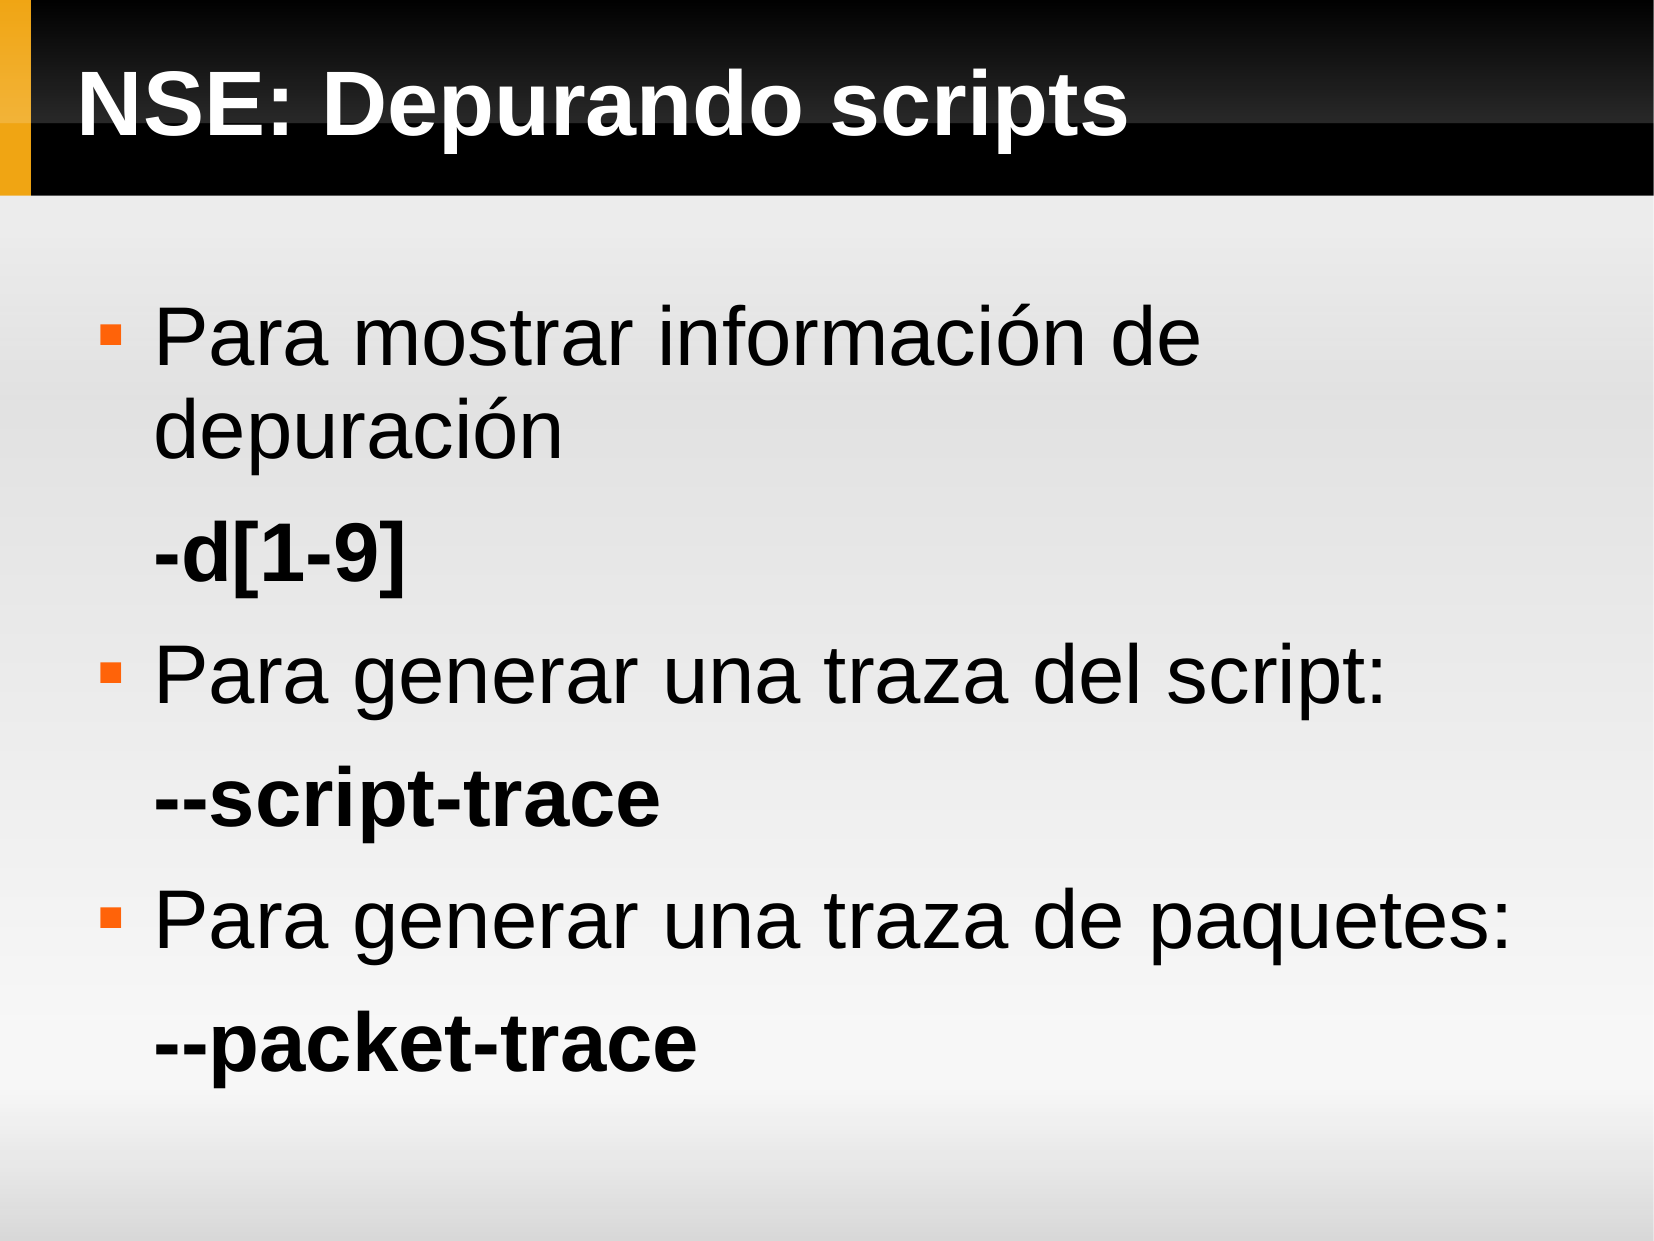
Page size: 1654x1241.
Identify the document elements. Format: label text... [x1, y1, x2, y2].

list Para mostrar información de depuración -d[1-9] Para generar una traza del script: --script-trace Para generar una traza de paquetes: --packet-trace [82, 290, 1571, 1194]
picture [0, 0, 1654, 1241]
title NSE: Depurando scripts [76, 0, 1565, 208]
